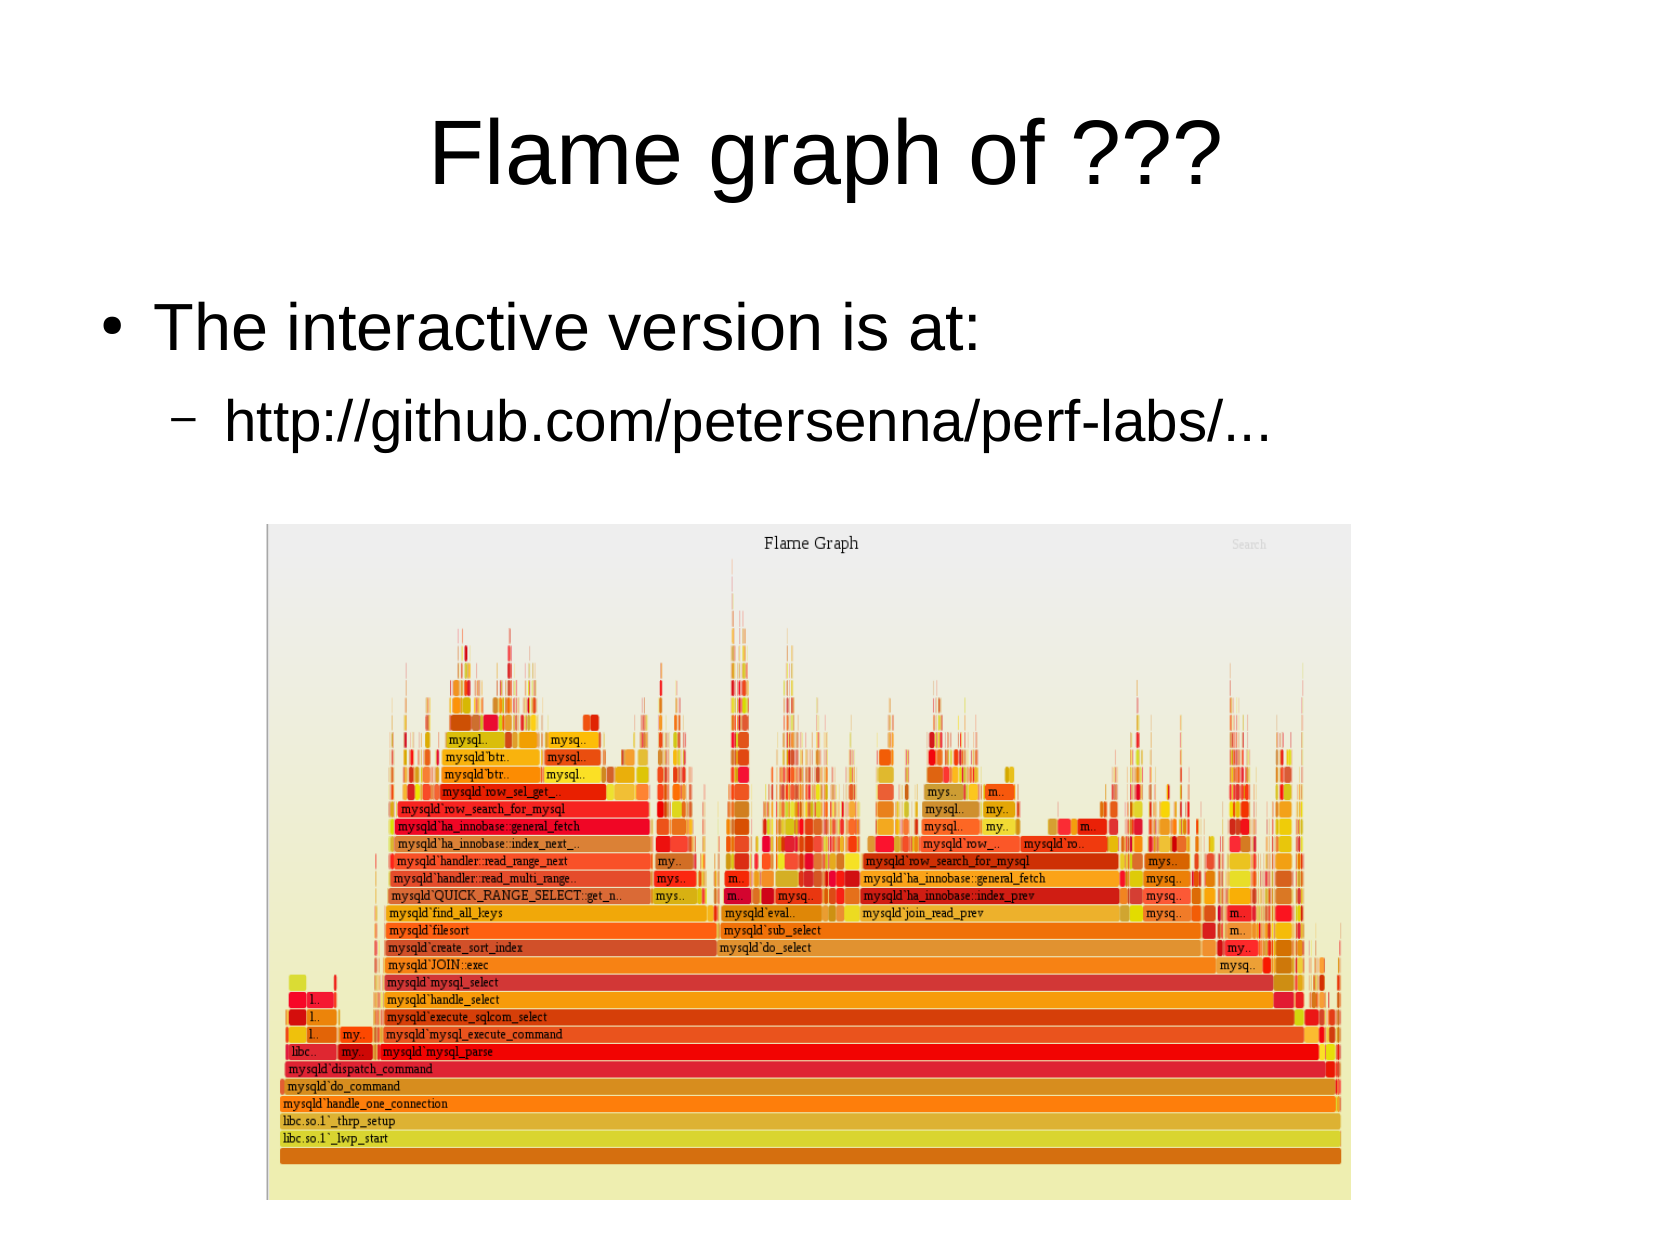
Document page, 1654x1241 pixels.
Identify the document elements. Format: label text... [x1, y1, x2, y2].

list The interactive version is at: http://github.com/petersenna/perf-labs/... [82, 290, 1571, 1010]
title Flame graph of ??? [82, 49, 1571, 257]
picture [266, 524, 1351, 1201]
